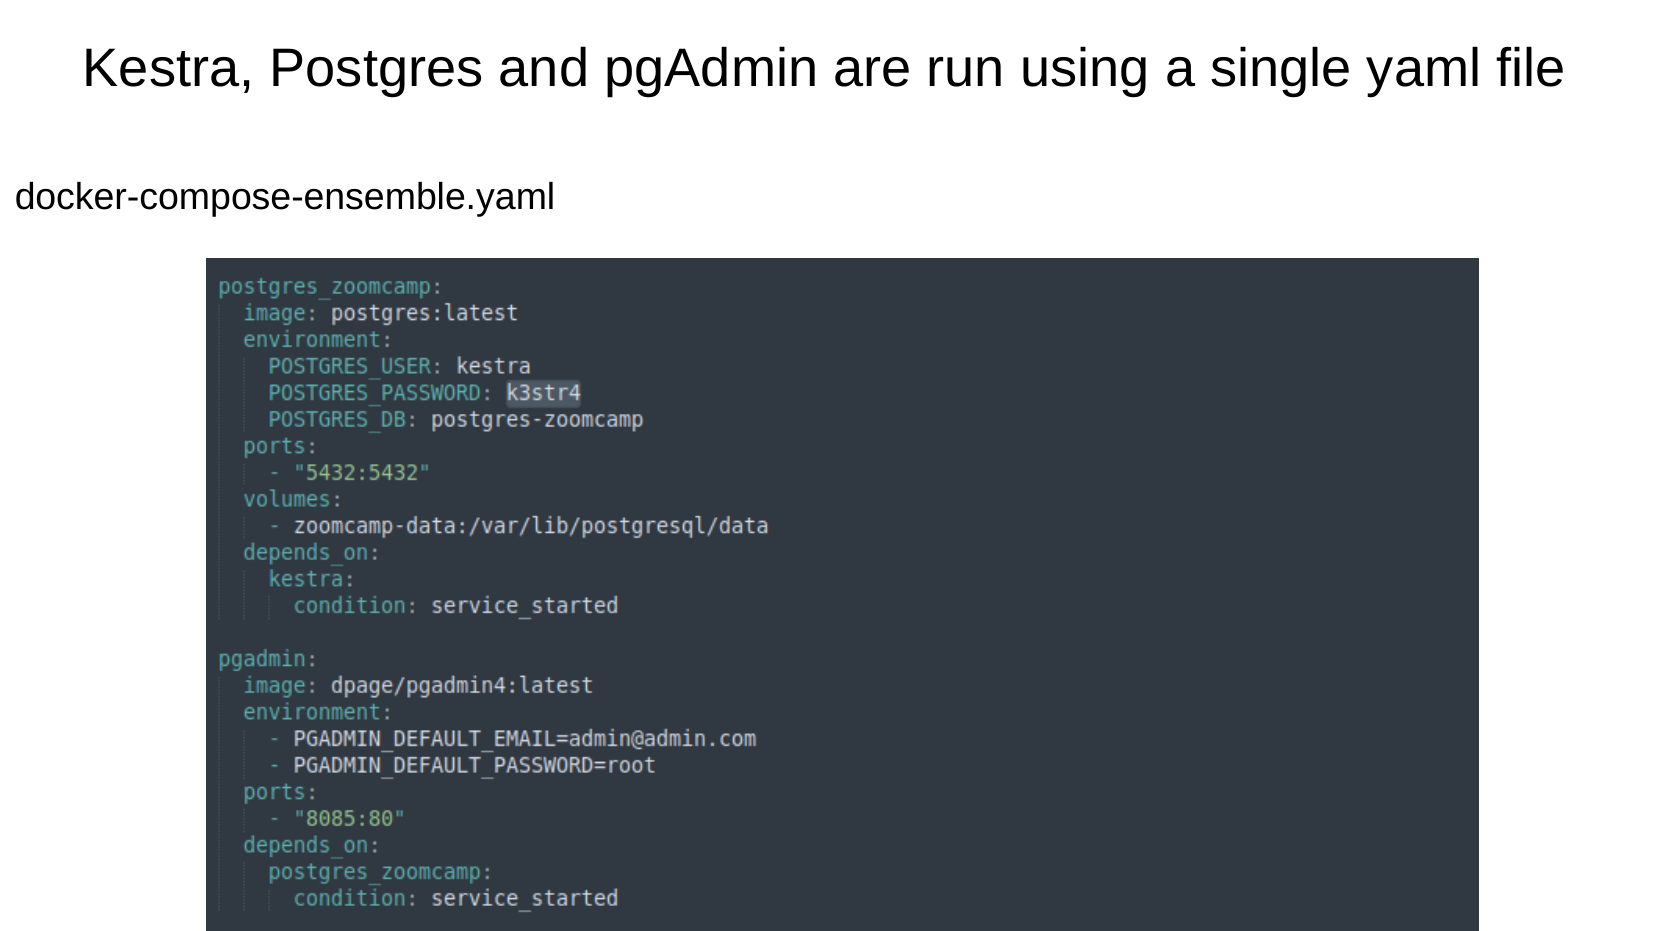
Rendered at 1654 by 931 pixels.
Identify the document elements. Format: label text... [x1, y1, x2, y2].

text_box docker-compose-ensemble.yaml [0, 168, 572, 226]
list Kestra, Postgres and pgAdmin are run using a single yaml file [82, 37, 1571, 113]
picture [206, 258, 1479, 931]
